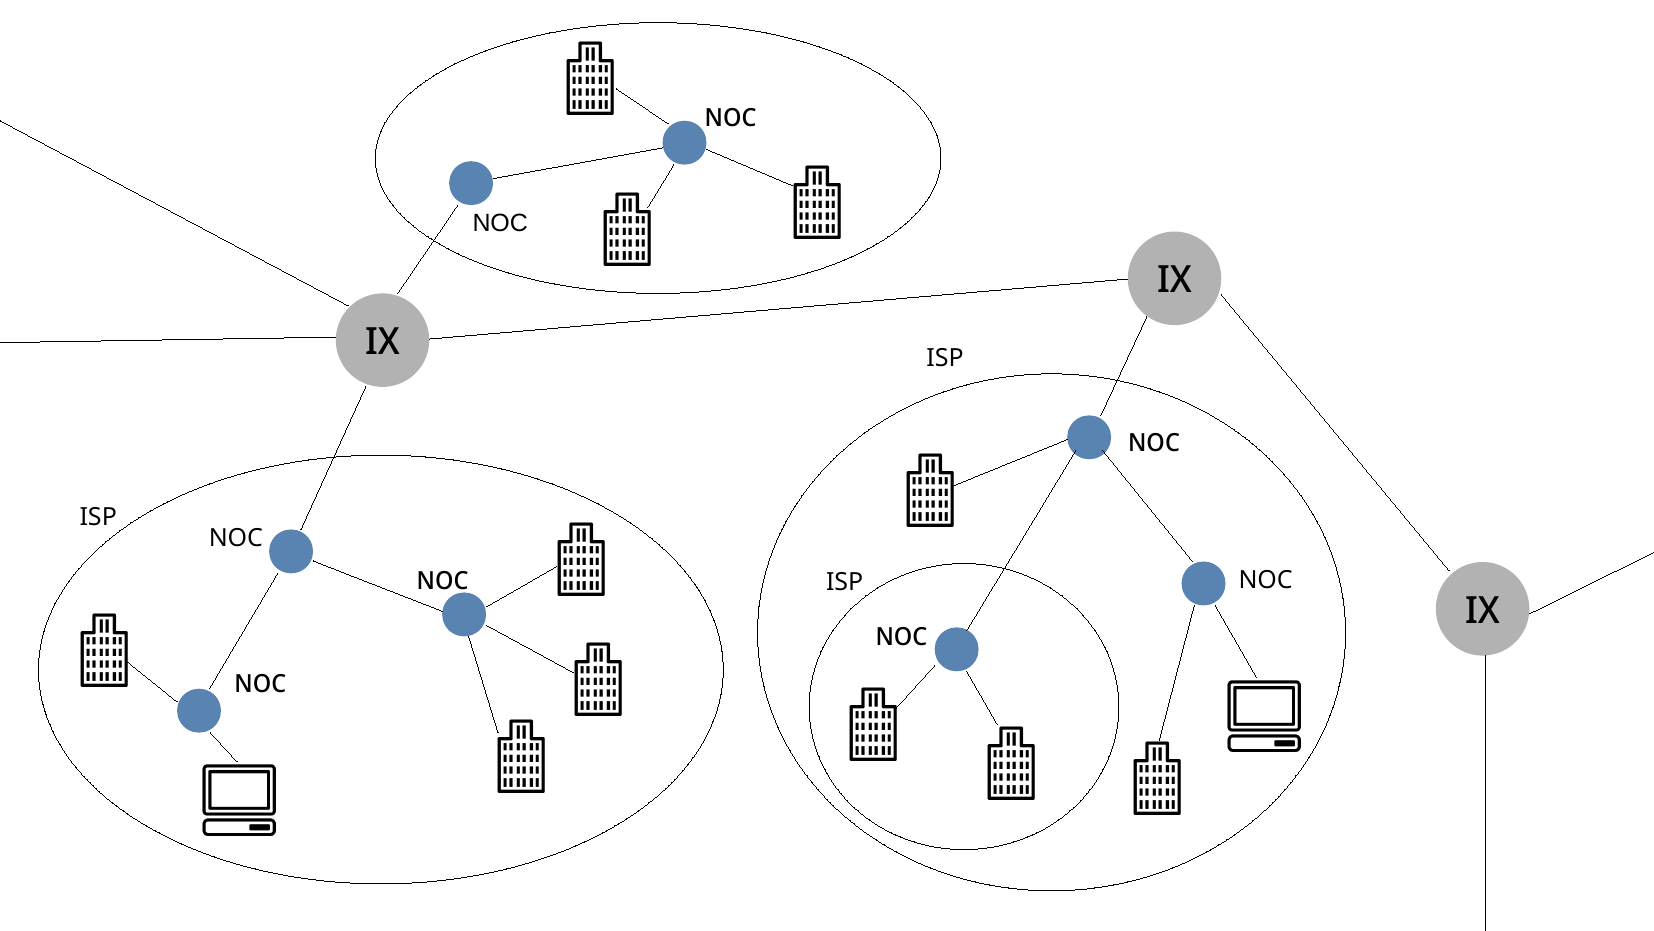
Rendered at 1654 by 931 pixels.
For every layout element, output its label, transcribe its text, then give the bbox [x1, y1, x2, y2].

text_box NOC [209, 665, 312, 701]
text_box ISP [47, 498, 150, 534]
text_box NOC [184, 519, 287, 554]
text_box [375, 22, 941, 294]
text_box [38, 455, 724, 884]
text_box IX [335, 293, 430, 387]
text_box ISP [894, 339, 997, 374]
picture [482, 640, 637, 795]
text_box NOC [1214, 561, 1317, 597]
picture [551, 39, 629, 117]
picture [1225, 677, 1303, 755]
picture [972, 724, 1050, 802]
picture [65, 611, 143, 689]
text_box NOC [850, 618, 953, 653]
text_box IX [1435, 562, 1530, 656]
text_box NOC [679, 99, 782, 134]
text_box NOC [1102, 424, 1206, 460]
picture [1118, 739, 1196, 818]
text_box ISP [793, 563, 896, 599]
text_box NOC [449, 205, 552, 240]
text_box NOC [391, 562, 494, 598]
text_box [757, 373, 1346, 891]
picture [891, 451, 969, 529]
picture [778, 163, 856, 241]
picture [588, 190, 666, 268]
picture [834, 685, 912, 763]
text_box IX [1127, 231, 1222, 326]
